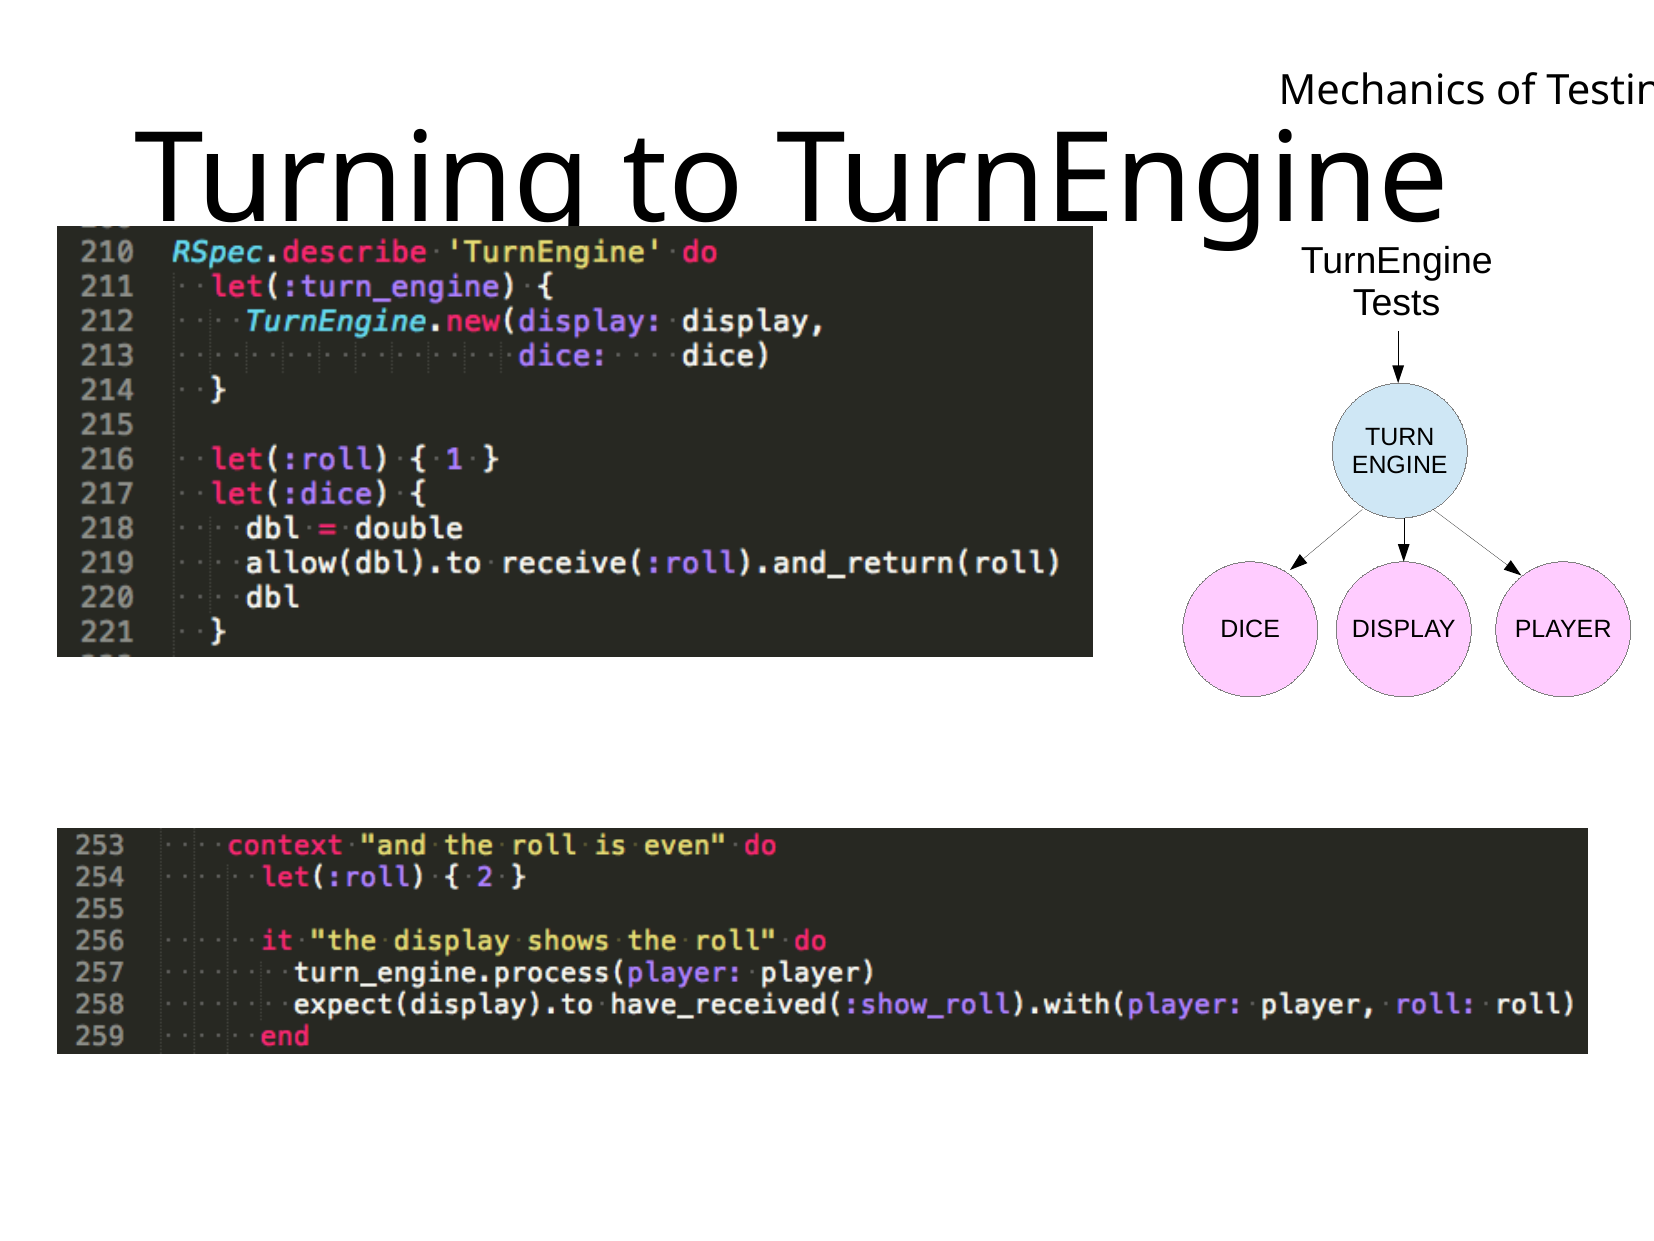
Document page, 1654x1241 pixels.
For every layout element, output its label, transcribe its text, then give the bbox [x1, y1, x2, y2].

text_box DICE [1182, 561, 1318, 697]
picture [57, 226, 1093, 657]
text_box TURN ENGINE [1332, 383, 1468, 519]
text_box PLAYER [1495, 561, 1631, 697]
text_box Turning to TurnEngine [120, 80, 1508, 211]
text_box Mechanics of Testing [1263, 51, 1603, 106]
text_box TurnEngine Tests [1285, 232, 1510, 331]
text_box DISPLAY [1336, 561, 1472, 697]
picture [57, 828, 1588, 1055]
